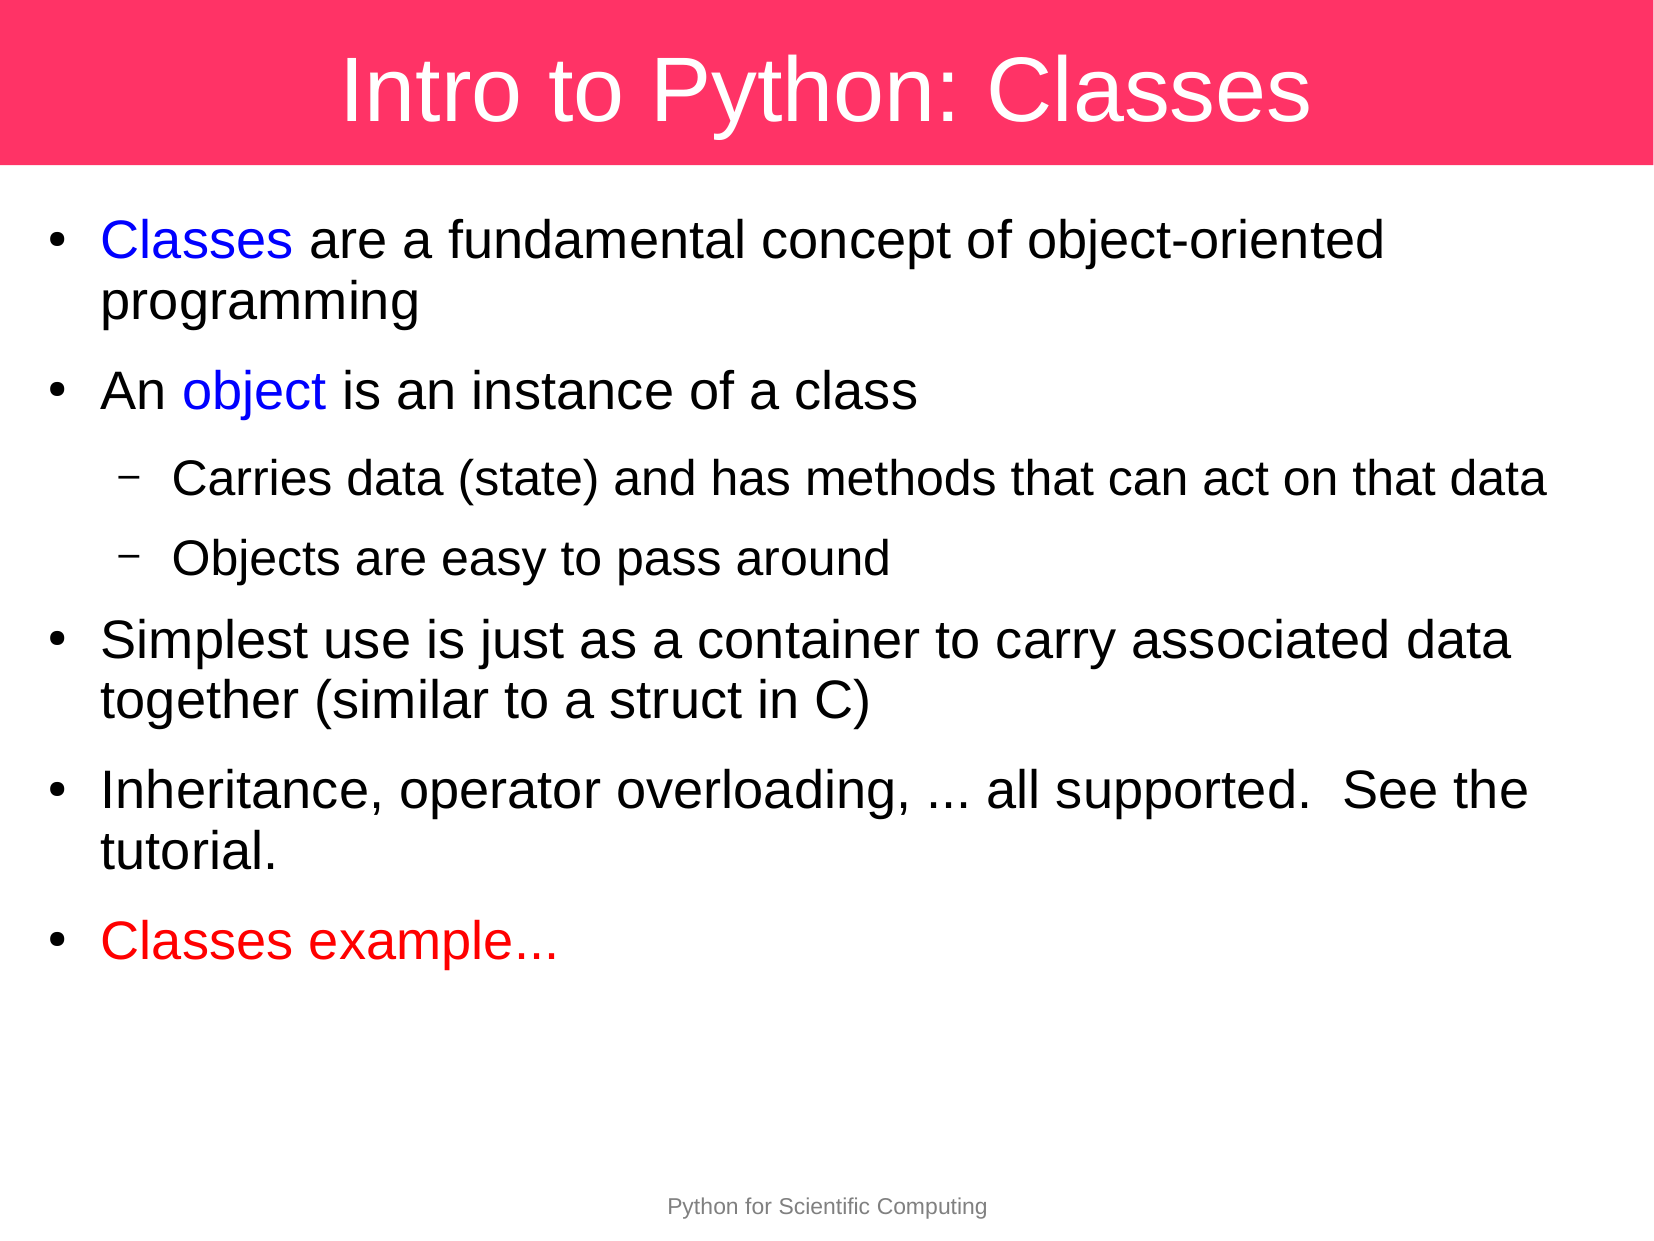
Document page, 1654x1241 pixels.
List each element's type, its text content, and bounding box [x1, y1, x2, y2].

title Intro to Python: Classes [82, 31, 1571, 148]
list Classes are a fundamental concept of object-oriented programming An object is an instance of a class Carries data (state) and has methods that can act on that data Objects are easy to pass around Simplest use is just as a container to carry associated data together (similar to a struct in C) Inheritance, operator overloading, ... all supported. See the tutorial. Classes example... [30, 210, 1621, 1171]
